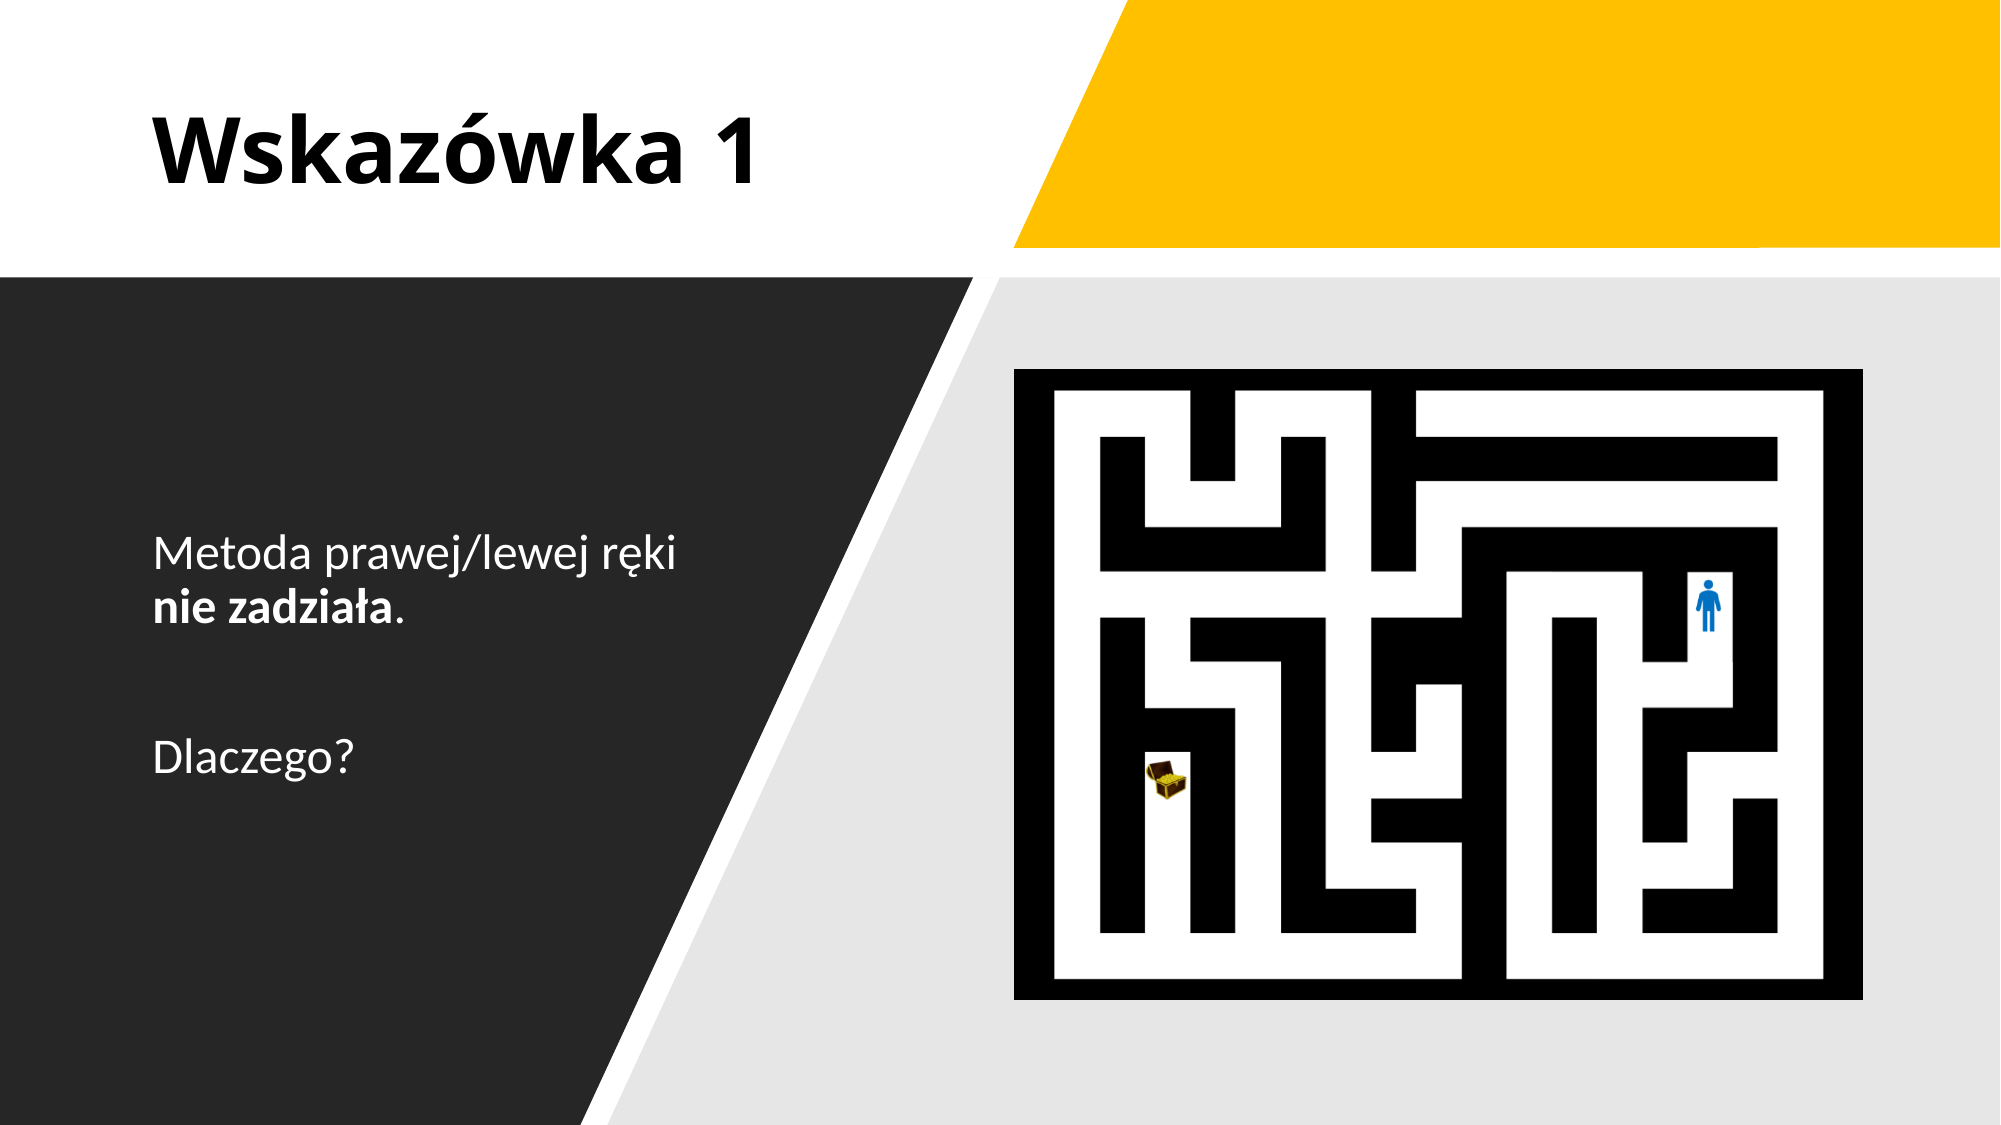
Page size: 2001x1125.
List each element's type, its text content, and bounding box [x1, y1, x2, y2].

list Metoda prawej/lewej ręki nie zadziała. Dlaczego? [137, 356, 729, 954]
text_box [0, 277, 2000, 1125]
title Wskazówka 1 [137, 59, 1014, 248]
picture [1014, 369, 1863, 1000]
text_box [1014, 0, 2000, 248]
